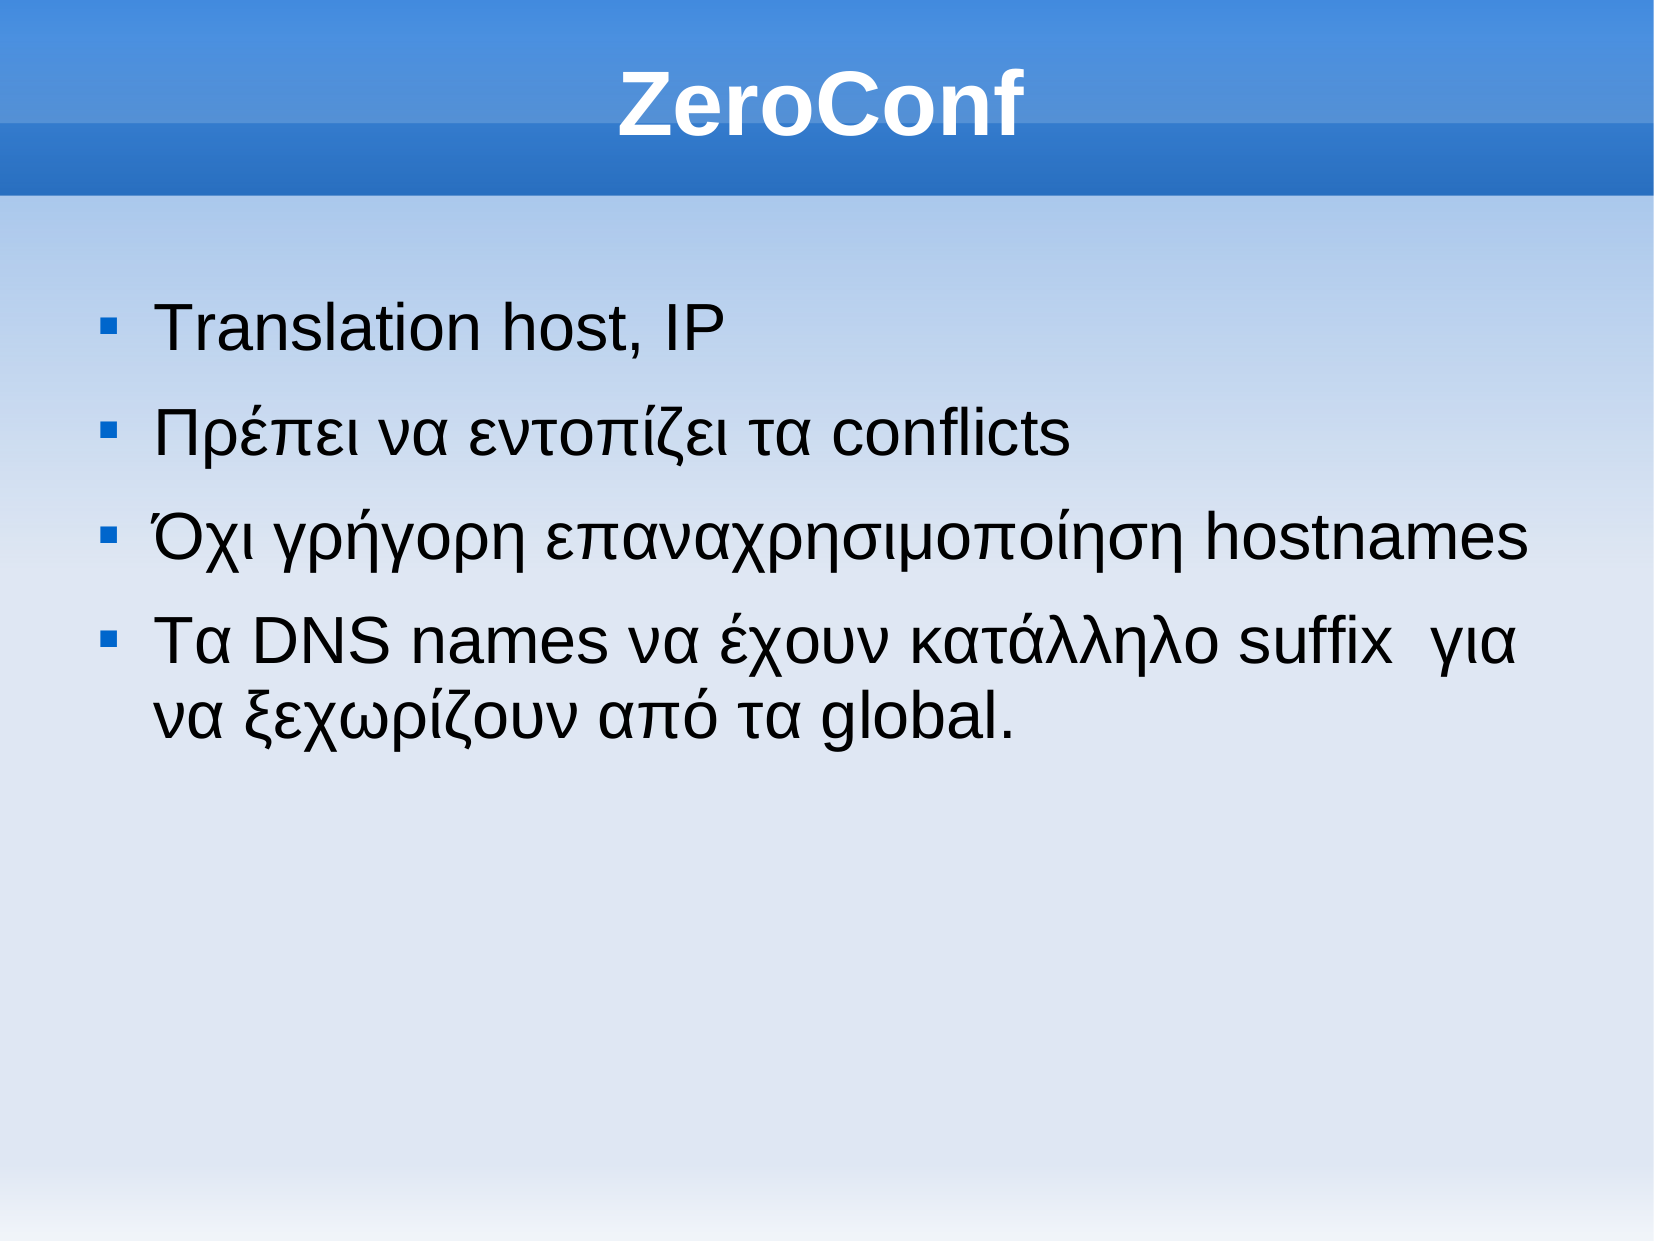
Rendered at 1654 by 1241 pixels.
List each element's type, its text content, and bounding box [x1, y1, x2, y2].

picture [0, 0, 1654, 1241]
title ZeroConf [76, 7, 1565, 200]
list Translation host, IP Πρέπει να εντοπίζει τα conflicts Όχι γρήγορη επαναχρησιμοποίηση hostnames Τα DNS names να έχουν κατάλληλο suffix για να ξεχωρίζουν από τα global. [82, 290, 1571, 1094]
